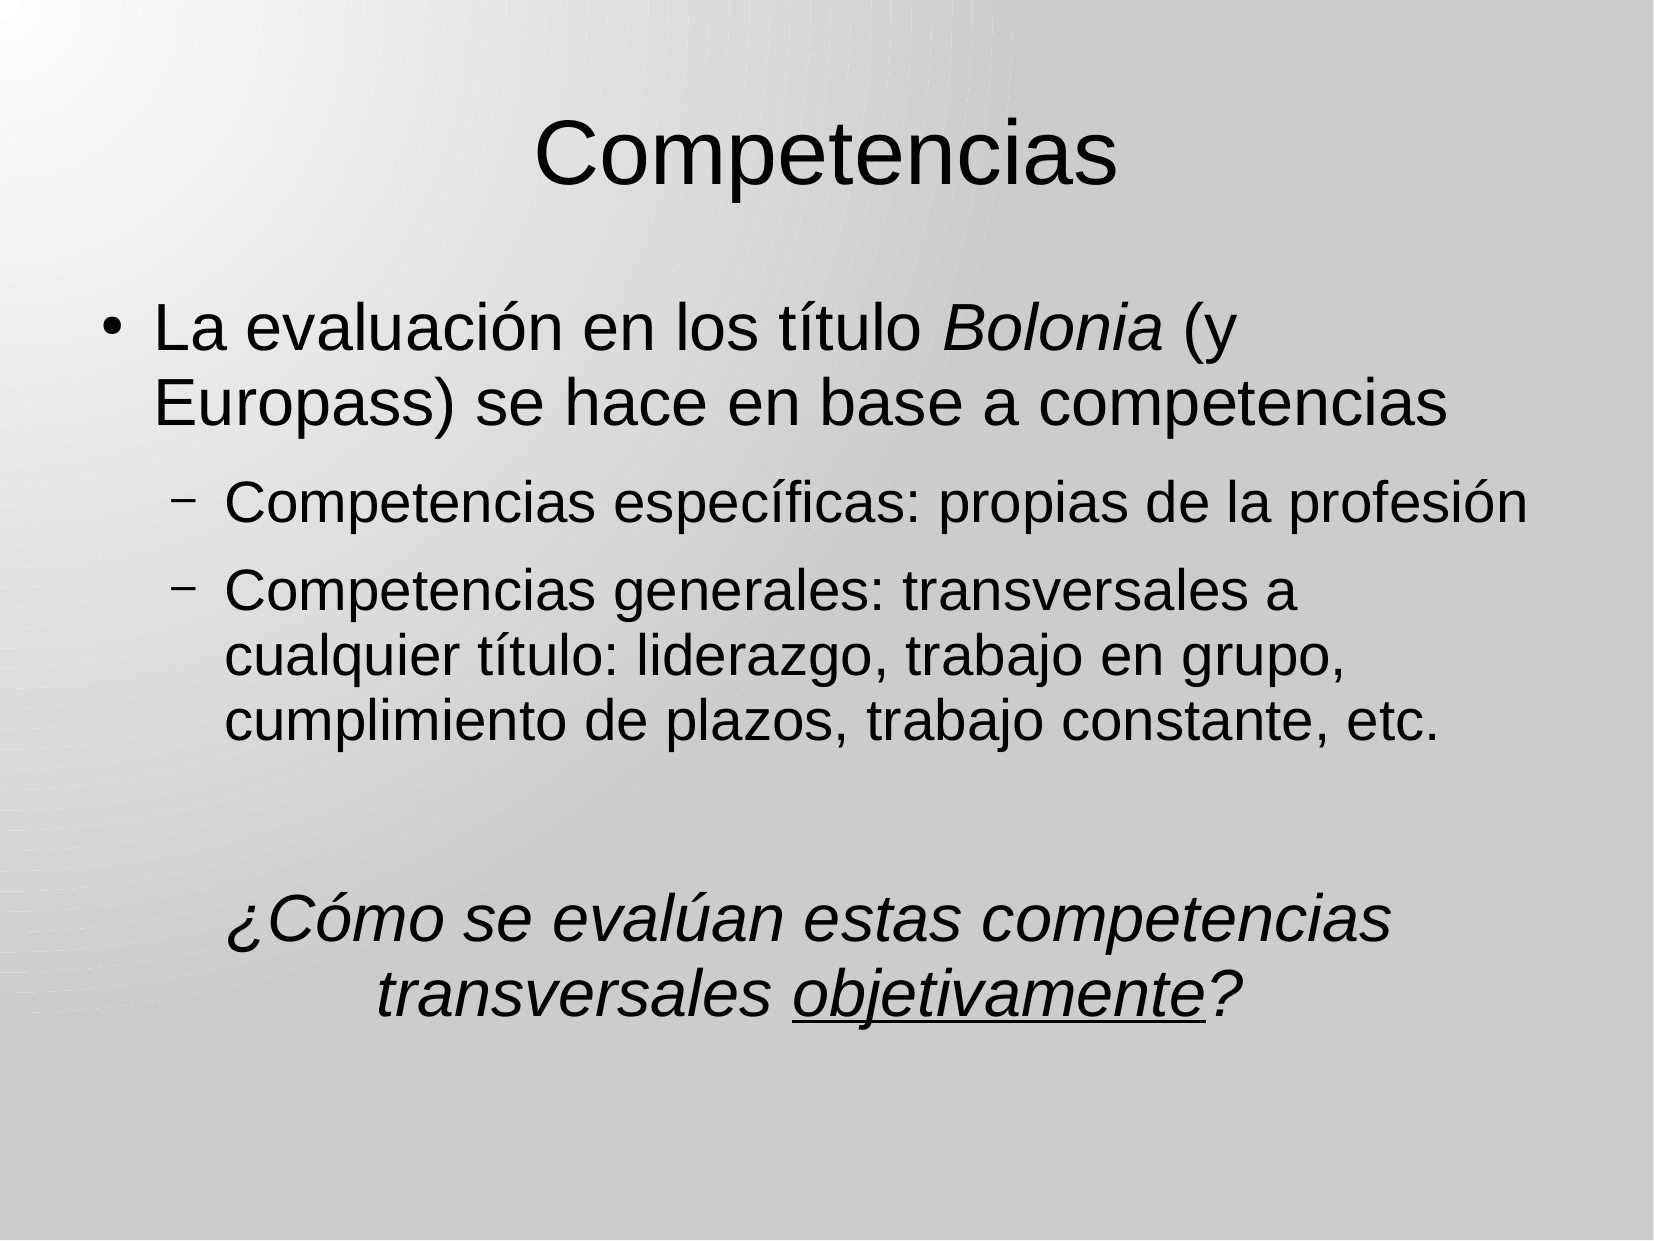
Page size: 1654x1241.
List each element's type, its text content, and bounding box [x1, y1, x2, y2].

list La evaluación en los título Bolonia (y Europass) se hace en base a competencias Competencias específicas: propias de la profesión Competencias generales: transversales a cualquier título: liderazgo, trabajo en grupo, cumplimiento de plazos, trabajo constante, etc. ¿Cómo se evalúan estas competencias transversales objetivamente? [82, 290, 1538, 1109]
title Competencias [82, 49, 1571, 257]
